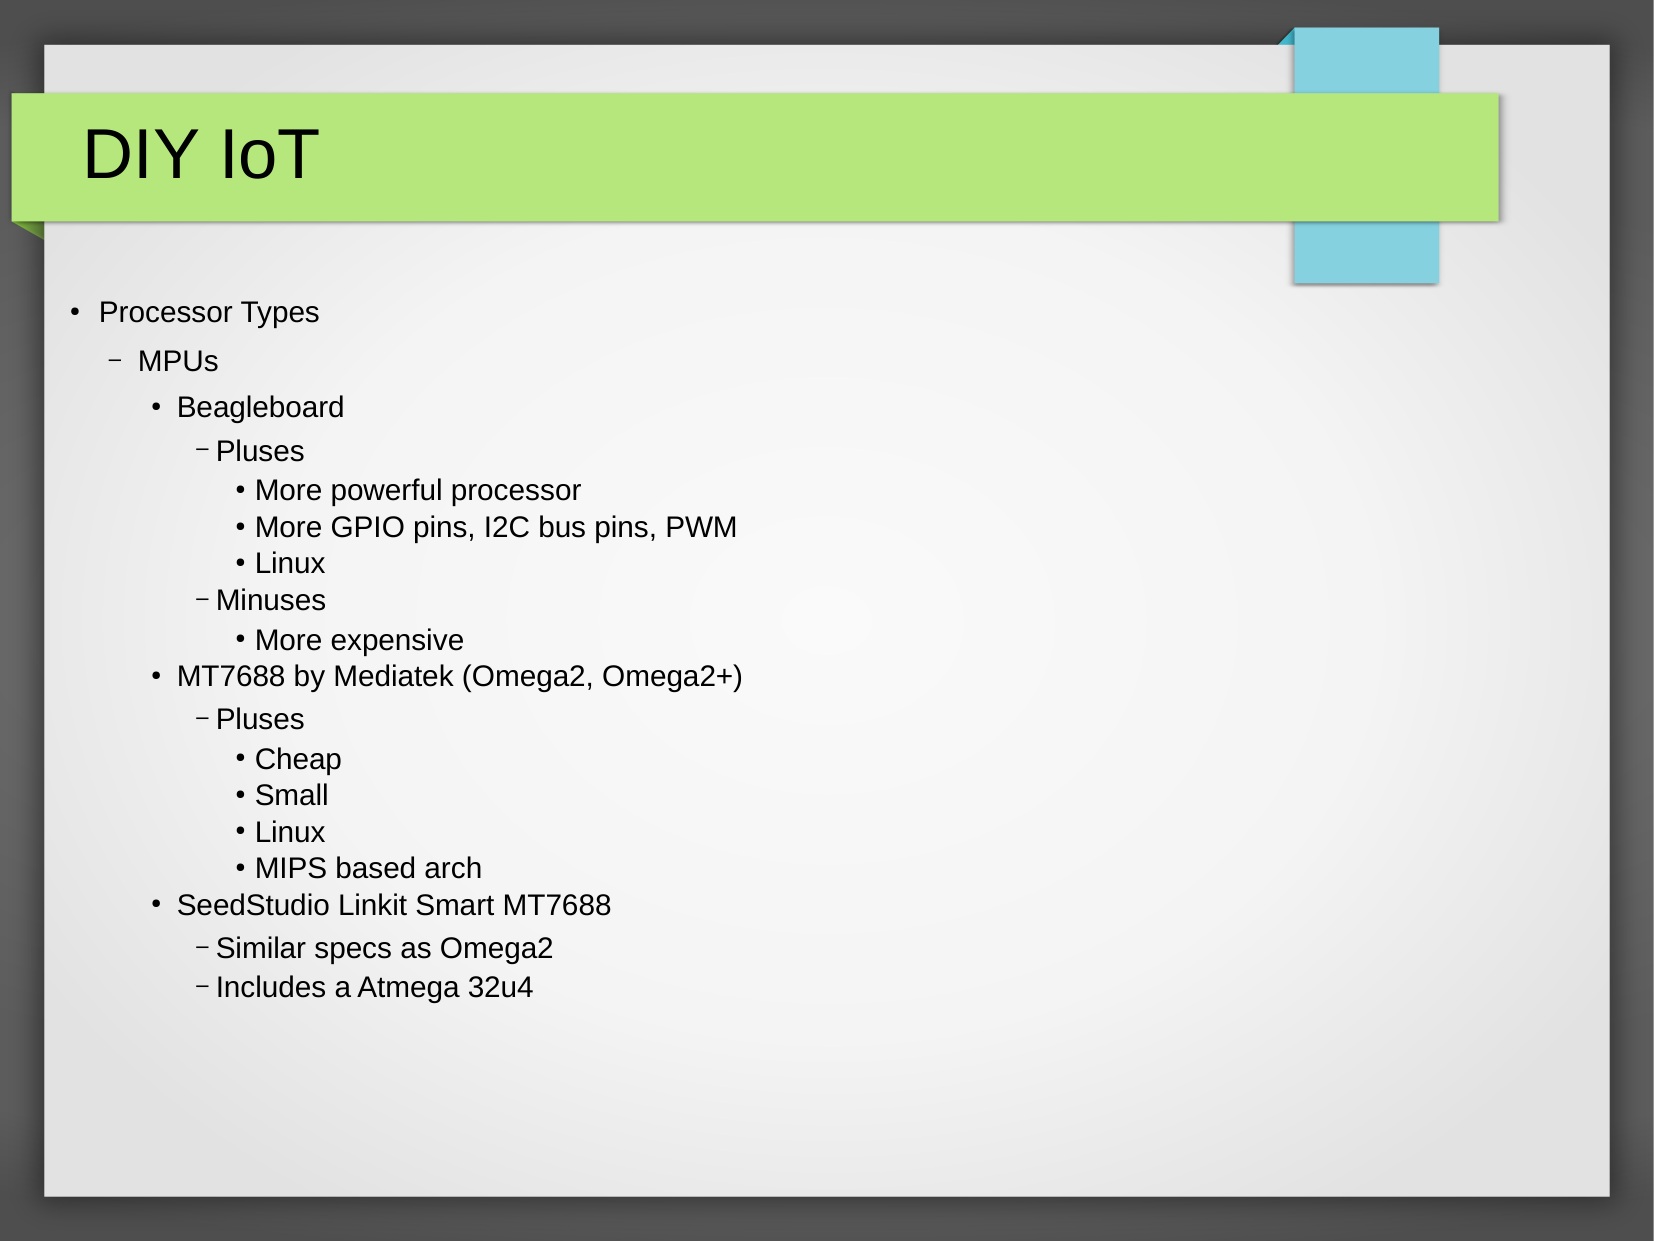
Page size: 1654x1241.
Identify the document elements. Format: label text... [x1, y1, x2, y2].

title DIY IoT [82, 94, 1264, 213]
list Processor Types MPUs Beagleboard Pluses More powerful processor More GPIO pins, I2C bus pins, PWM Linux Minuses More expensive MT7688 by Mediatek (Omega2, Omega2+) Pluses Cheap Small Linux MIPS based arch SeedStudio Linkit Smart MT7688 Similar specs as Omega2 Includes a Atmega 32u4 [60, 295, 1549, 1015]
picture [0, 0, 1654, 1241]
